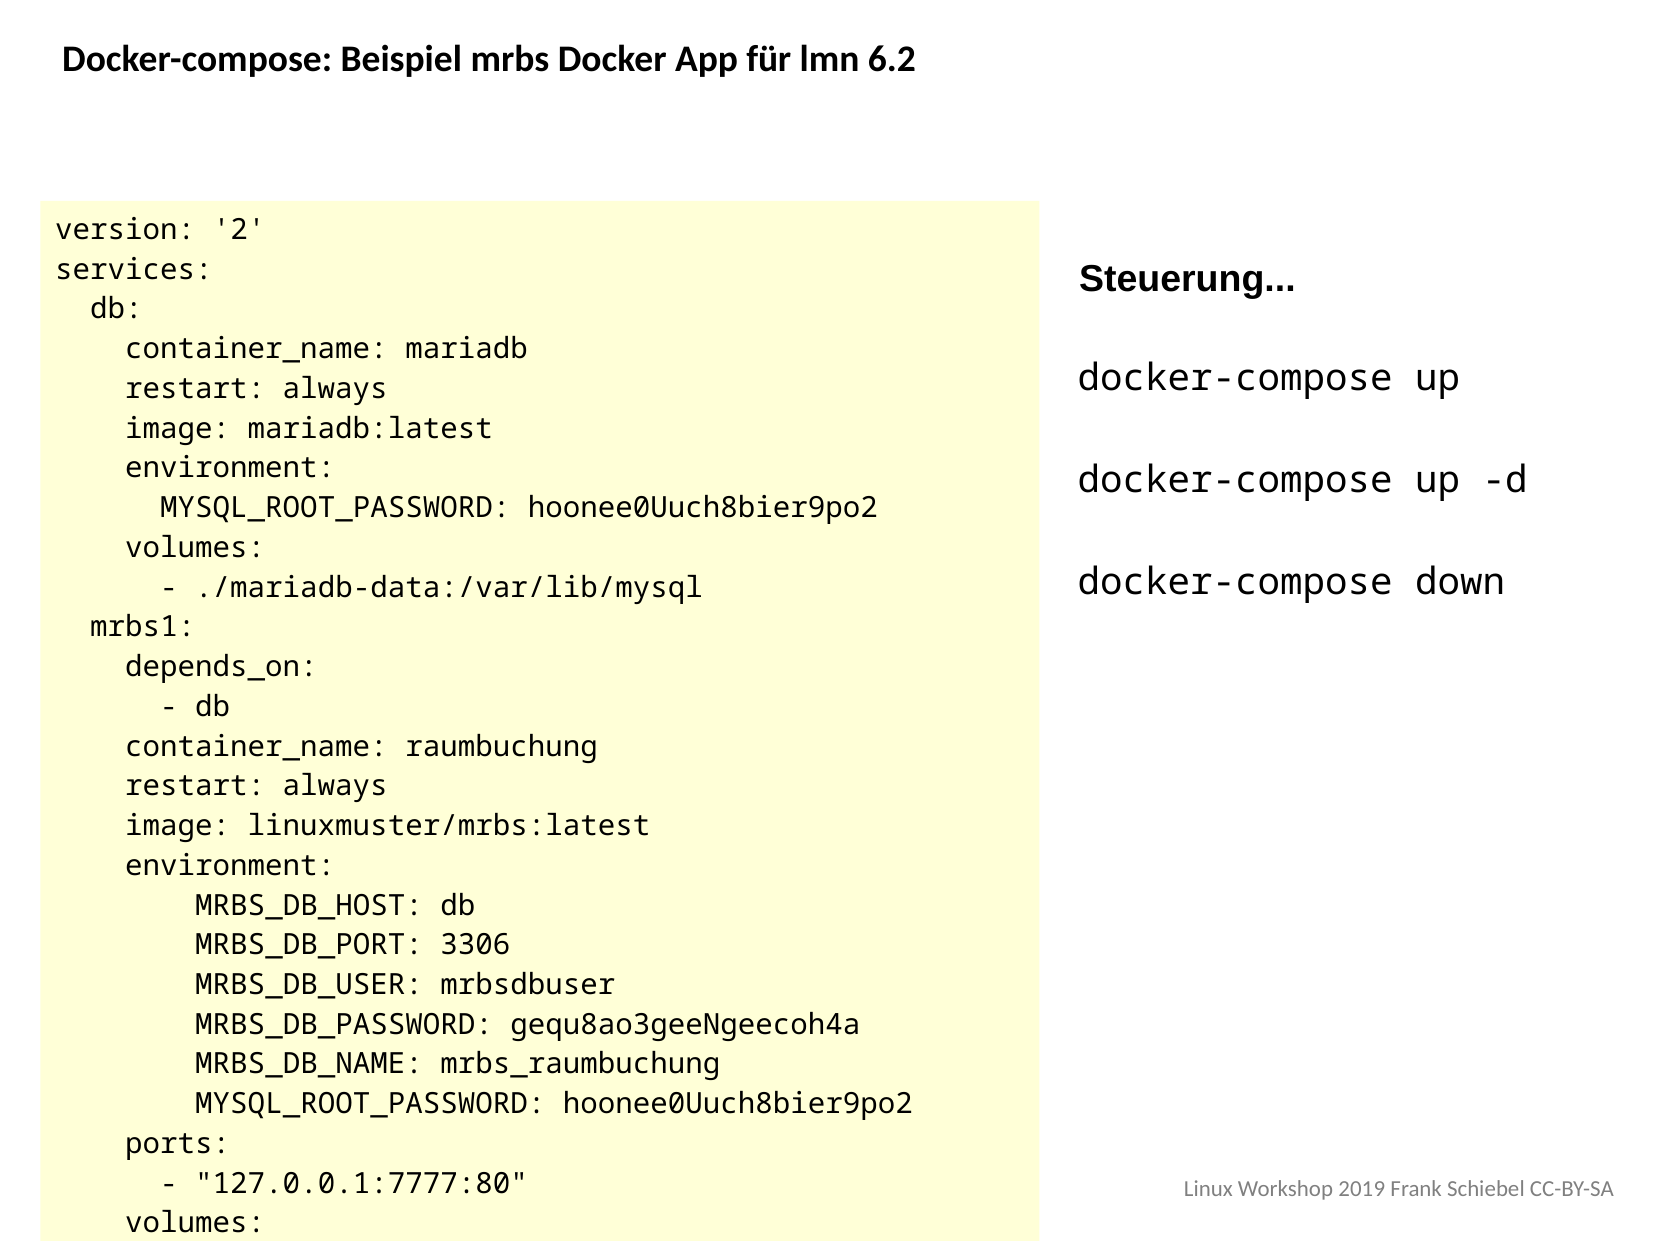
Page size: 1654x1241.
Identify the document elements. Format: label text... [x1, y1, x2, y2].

text_box Steuerung... [1064, 250, 1312, 308]
text_box Docker-compose: Beispiel mrbs Docker App für lmn 6.2 [47, 35, 932, 88]
text_box docker-compose up docker-compose up -d docker-compose down [1062, 342, 1595, 556]
text_box version: '2' services: db: container_name: mariadb restart: always image: mariadb:latest environment: MYSQL_ROOT_PASSWORD: hoonee0Uuch8bier9po2 volumes: - ./mariadb-data:/var/lib/mysql mrbs1: depends_on: - db container_name: raumbuchung restart: always image: linuxmuster/mrbs:latest environment: MRBS_DB_HOST: db MRBS_DB_PORT: 3306 MRBS_DB_USER: mrbsdbuser MRBS_DB_PASSWORD: gequ8ao3geeNgeecoh4a MRBS_DB_NAME: mrbs_raumbuchung MYSQL_ROOT_PASSWORD: hoonee0Uuch8bier9po2 ports: - "127.0.0.1:7777:80" volumes: - ./config/raumbuchung.inc.php:/var/www/html/config.inc.php - ./dbdumps/:/var/linuxmuster-mrbs [40, 200, 1040, 1085]
